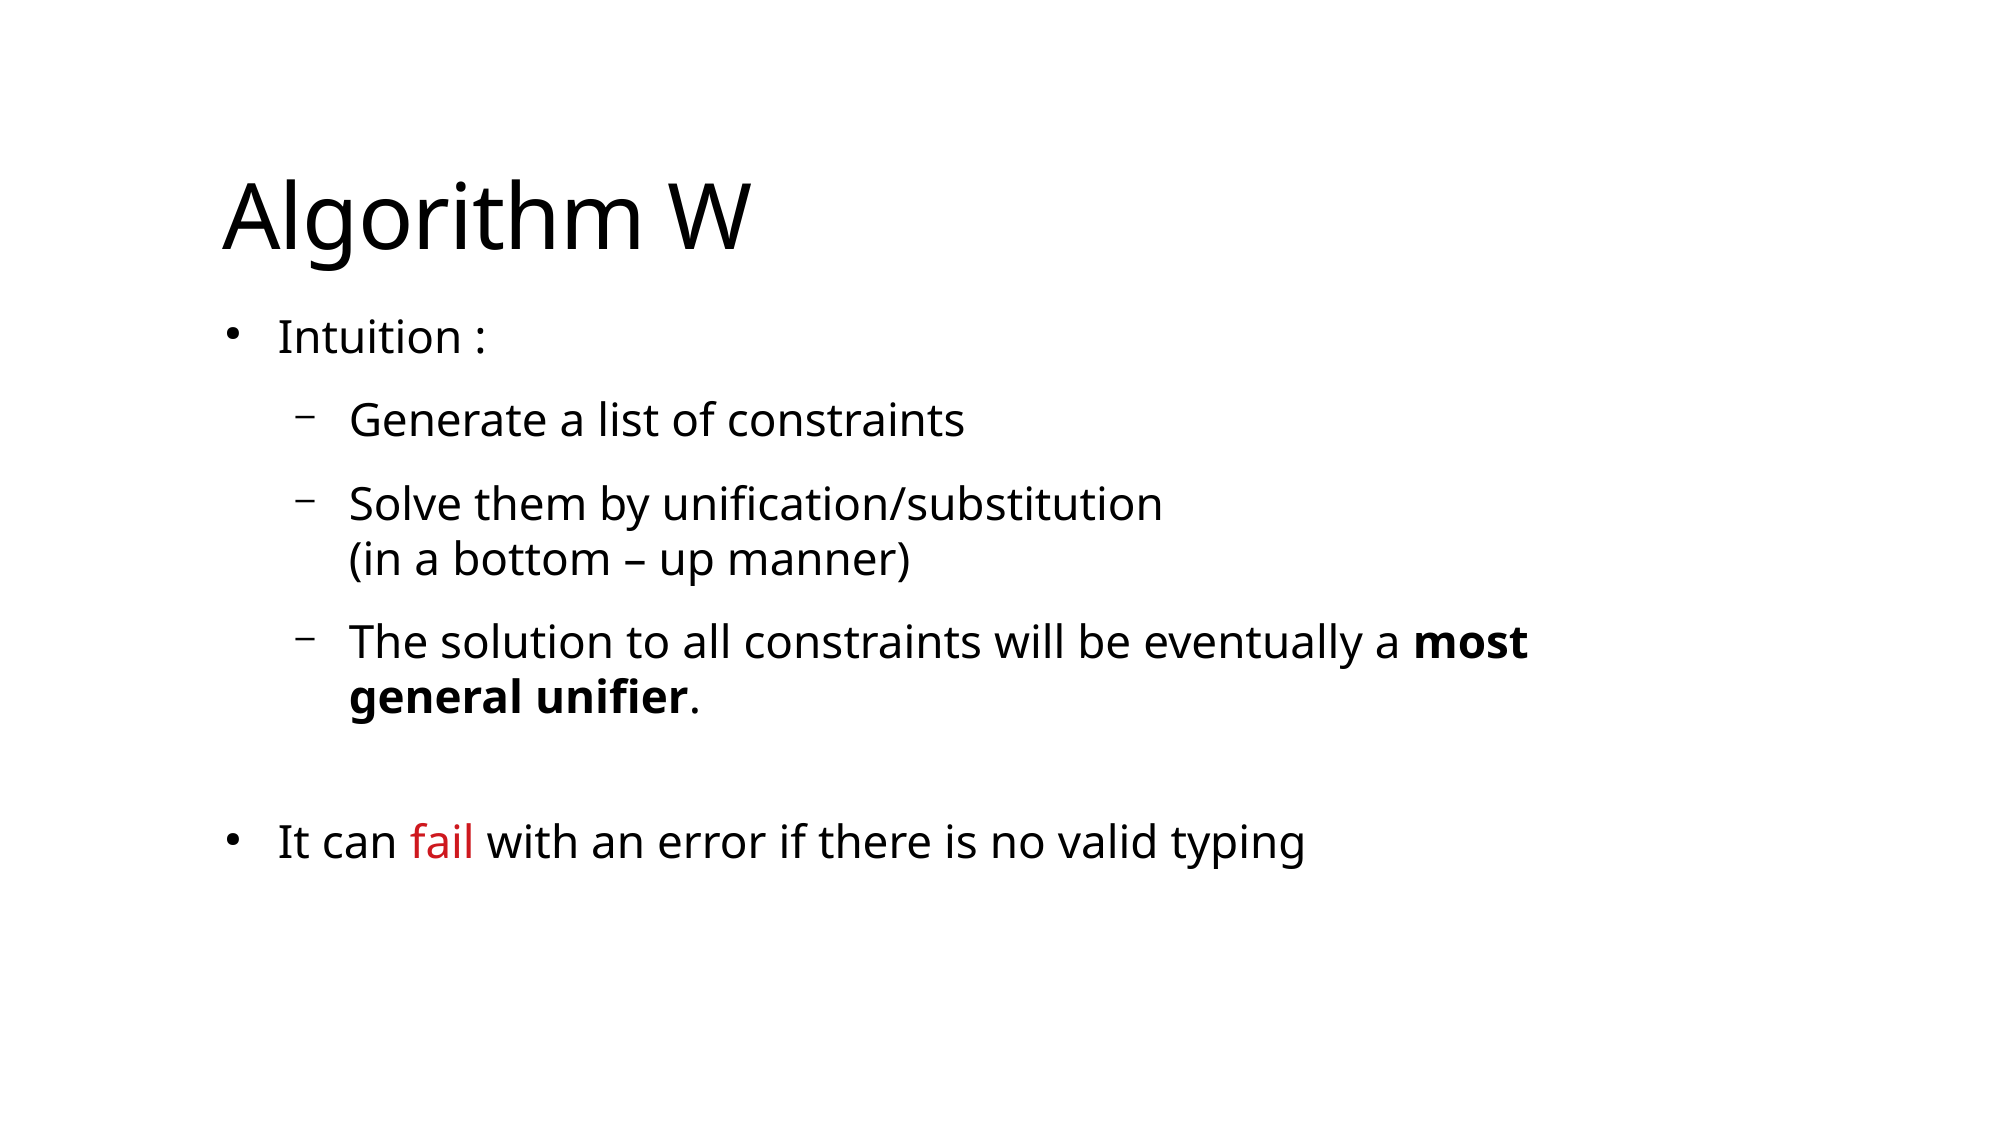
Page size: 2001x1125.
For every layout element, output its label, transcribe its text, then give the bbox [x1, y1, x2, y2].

list Intuition : Generate a list of constraints Solve them by unification/substitution (in a bottom – up manner) The solution to all constraints will be eventually a most general unifier. It can fail with an error if there is no valid typing [206, 299, 1617, 1014]
title Algorithm W [206, 60, 1797, 278]
